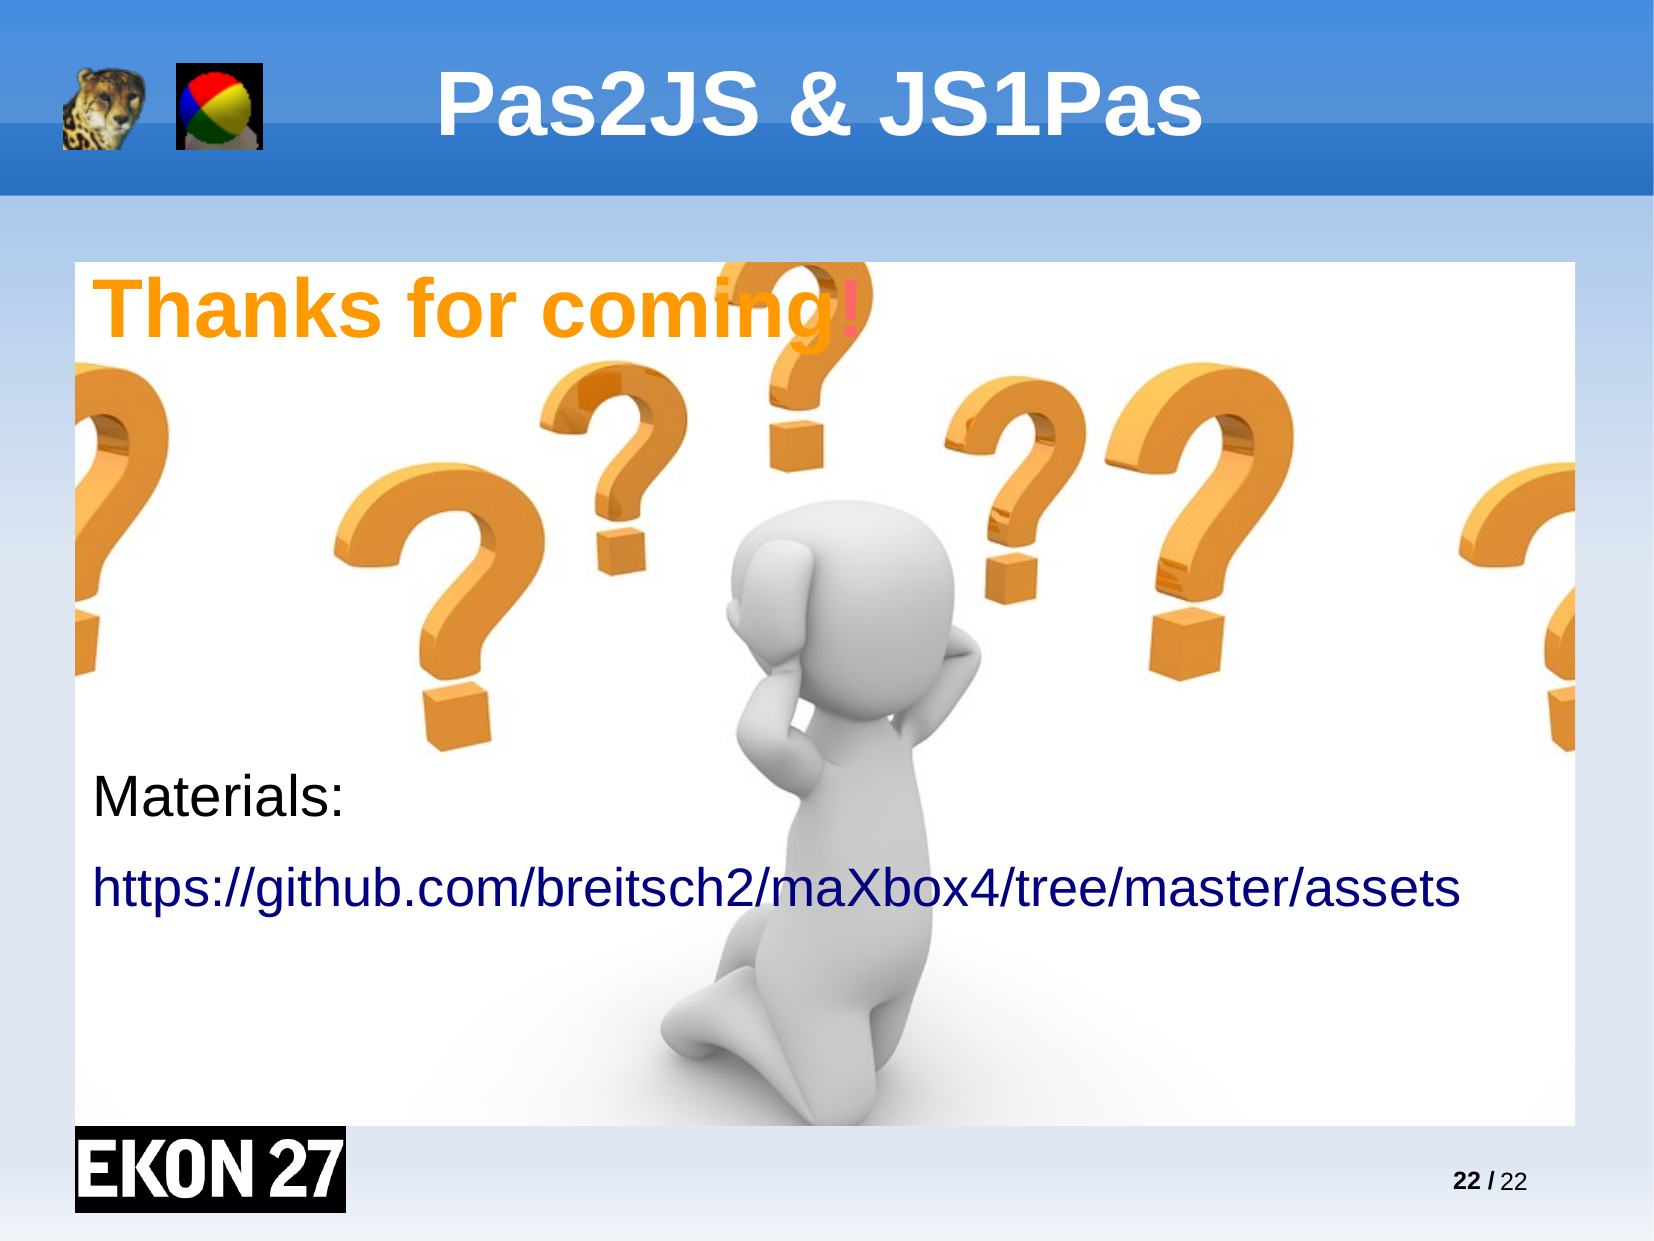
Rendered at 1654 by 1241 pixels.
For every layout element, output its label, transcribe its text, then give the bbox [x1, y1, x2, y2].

list Thanks for coming! Materials: https://github.com/breitsch2/maXbox4/tree/master/assets [75, 262, 1576, 1126]
picture [176, 63, 263, 151]
picture [0, 0, 1654, 1241]
title Pas2JS & JS1Pas [76, 0, 1565, 208]
